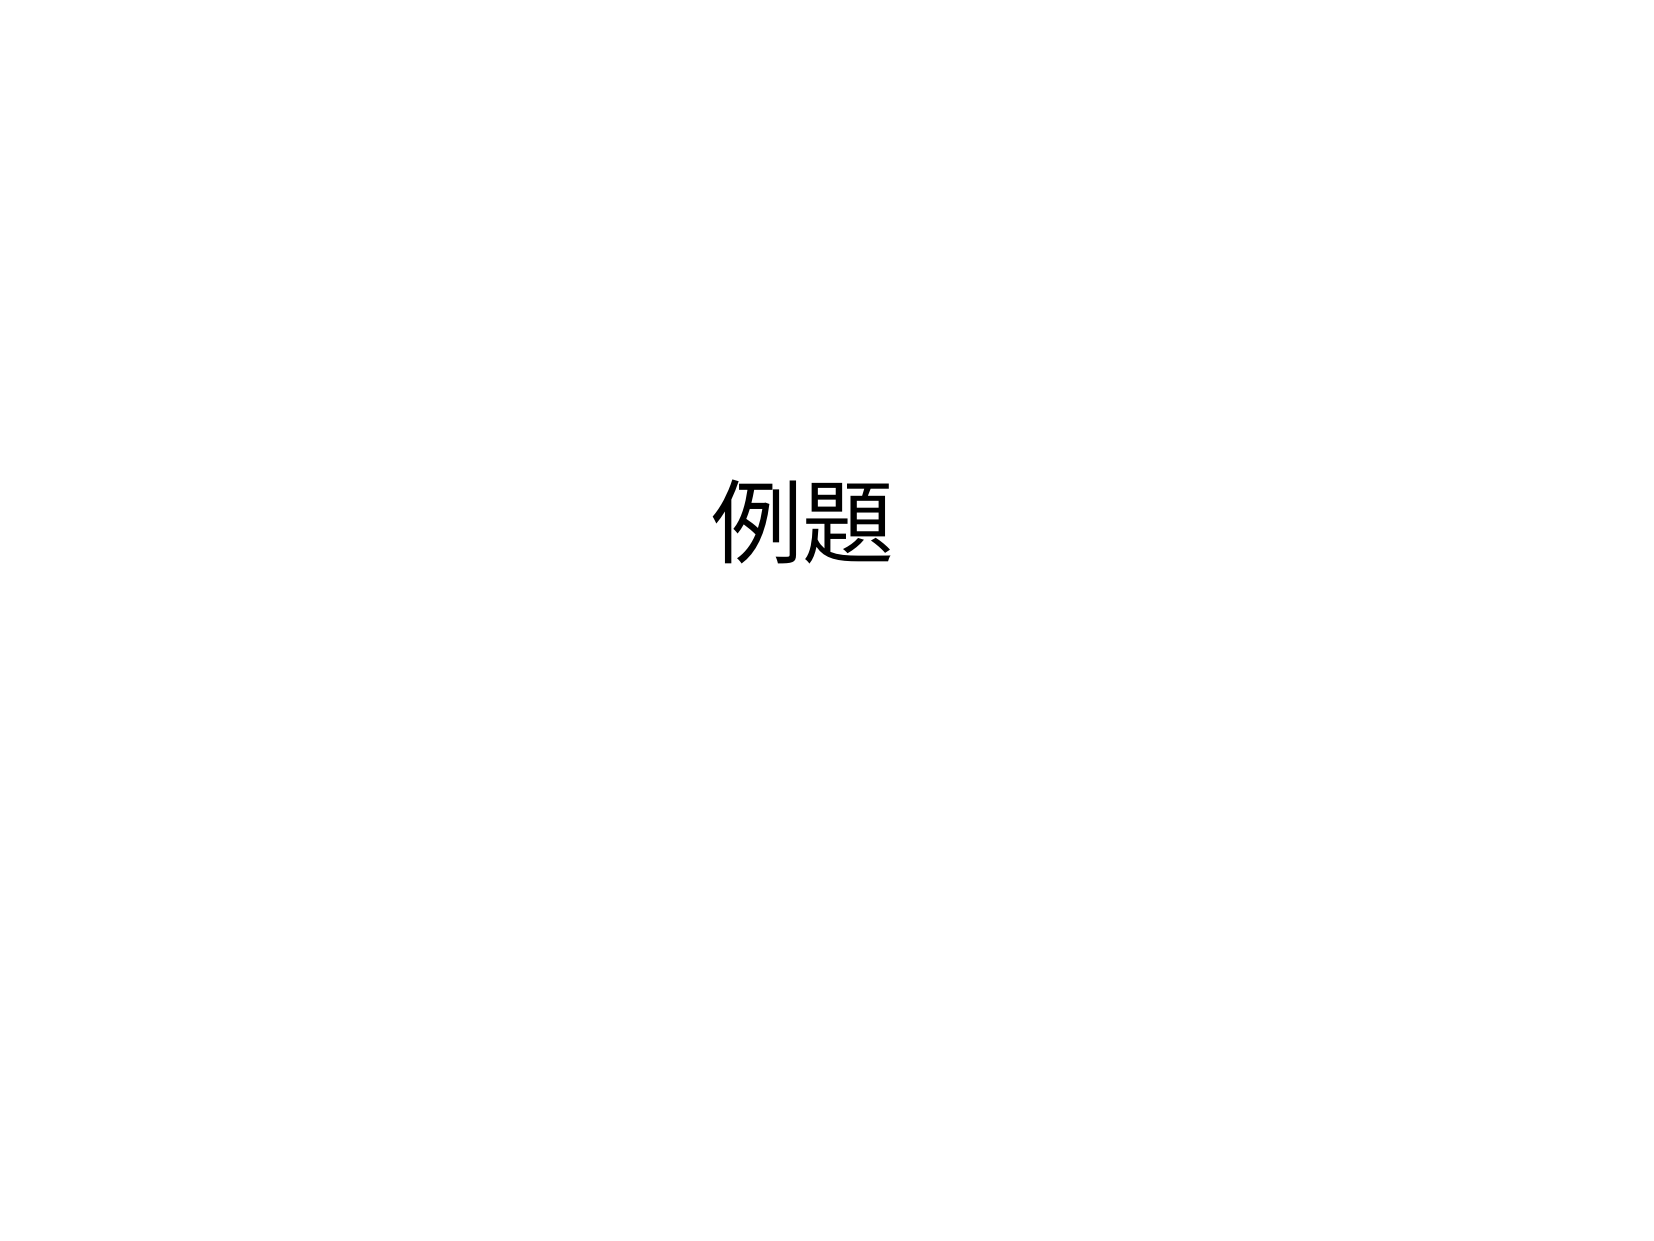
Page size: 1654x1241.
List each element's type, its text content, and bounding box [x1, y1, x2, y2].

title 例題 [59, 413, 1548, 621]
